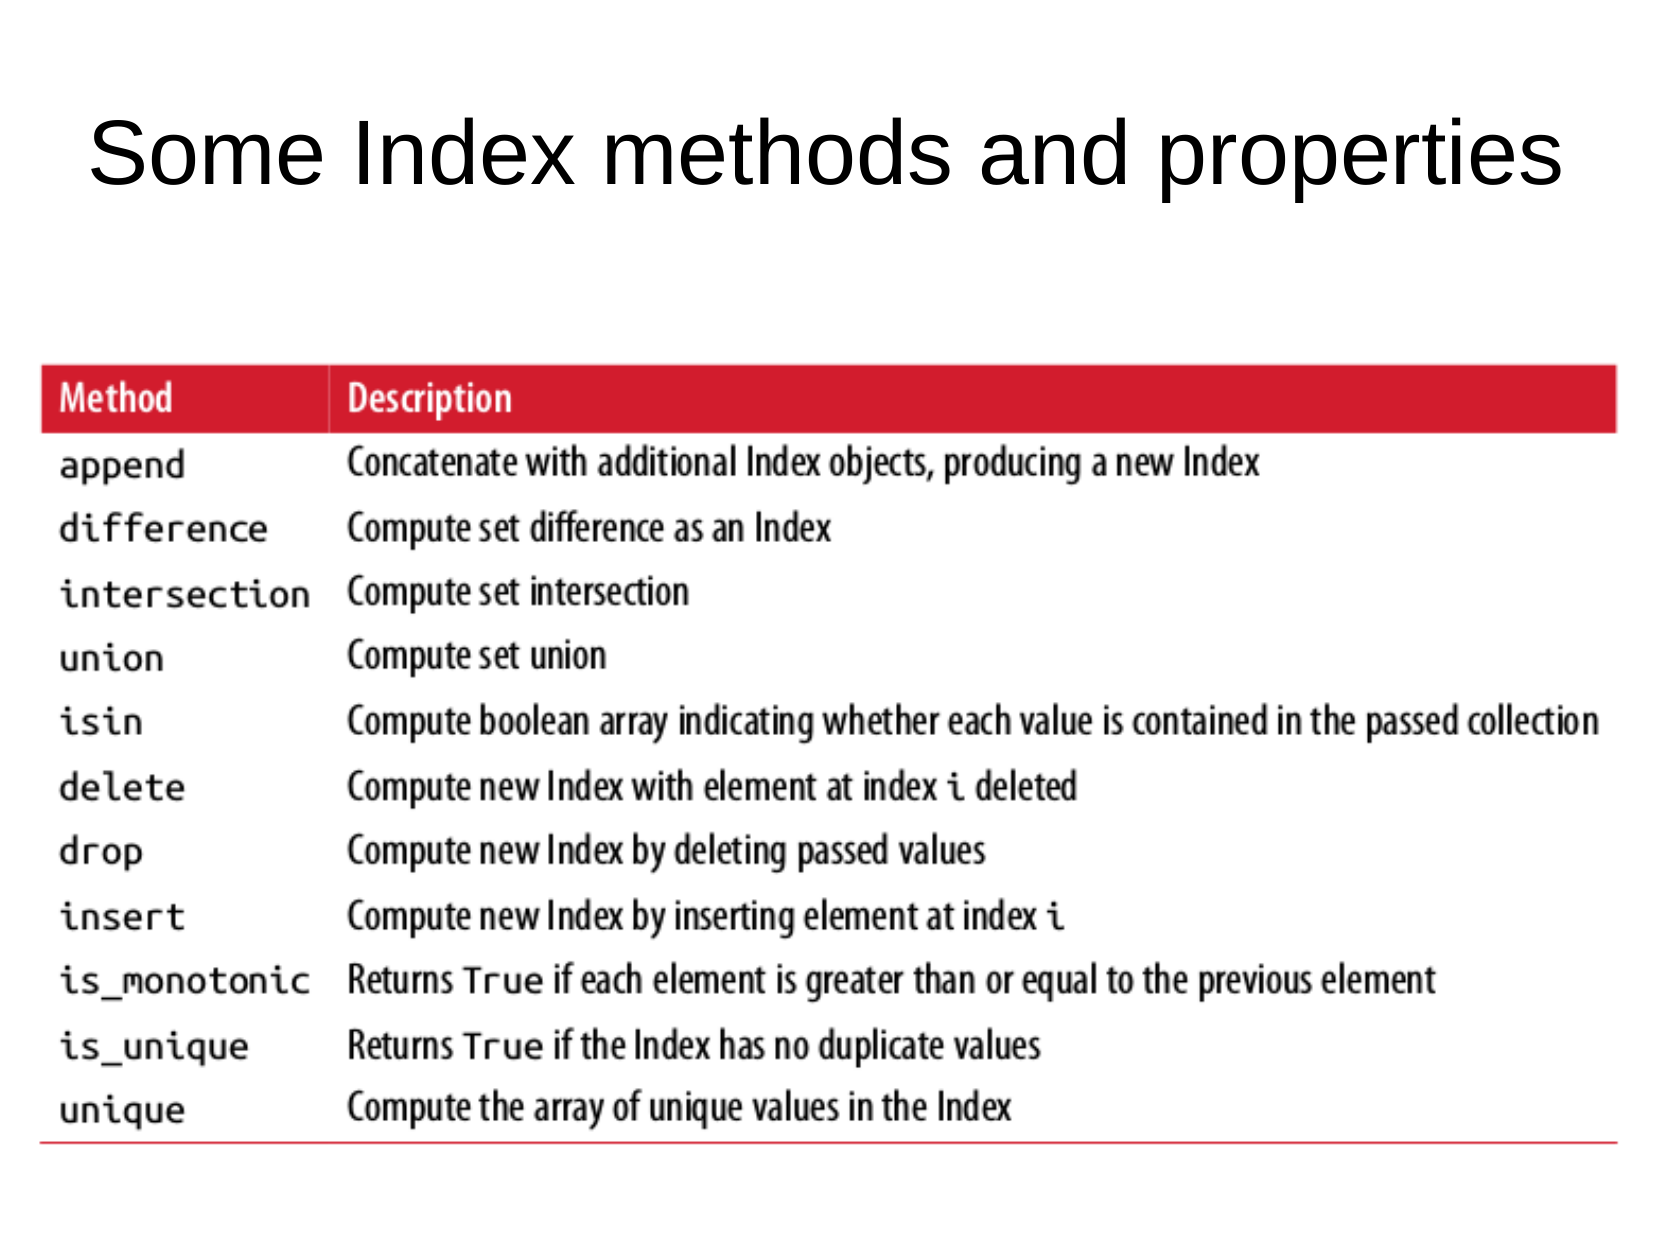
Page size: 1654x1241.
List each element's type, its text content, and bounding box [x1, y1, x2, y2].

picture [36, 351, 1631, 1156]
title Some Index methods and properties [82, 49, 1571, 257]
